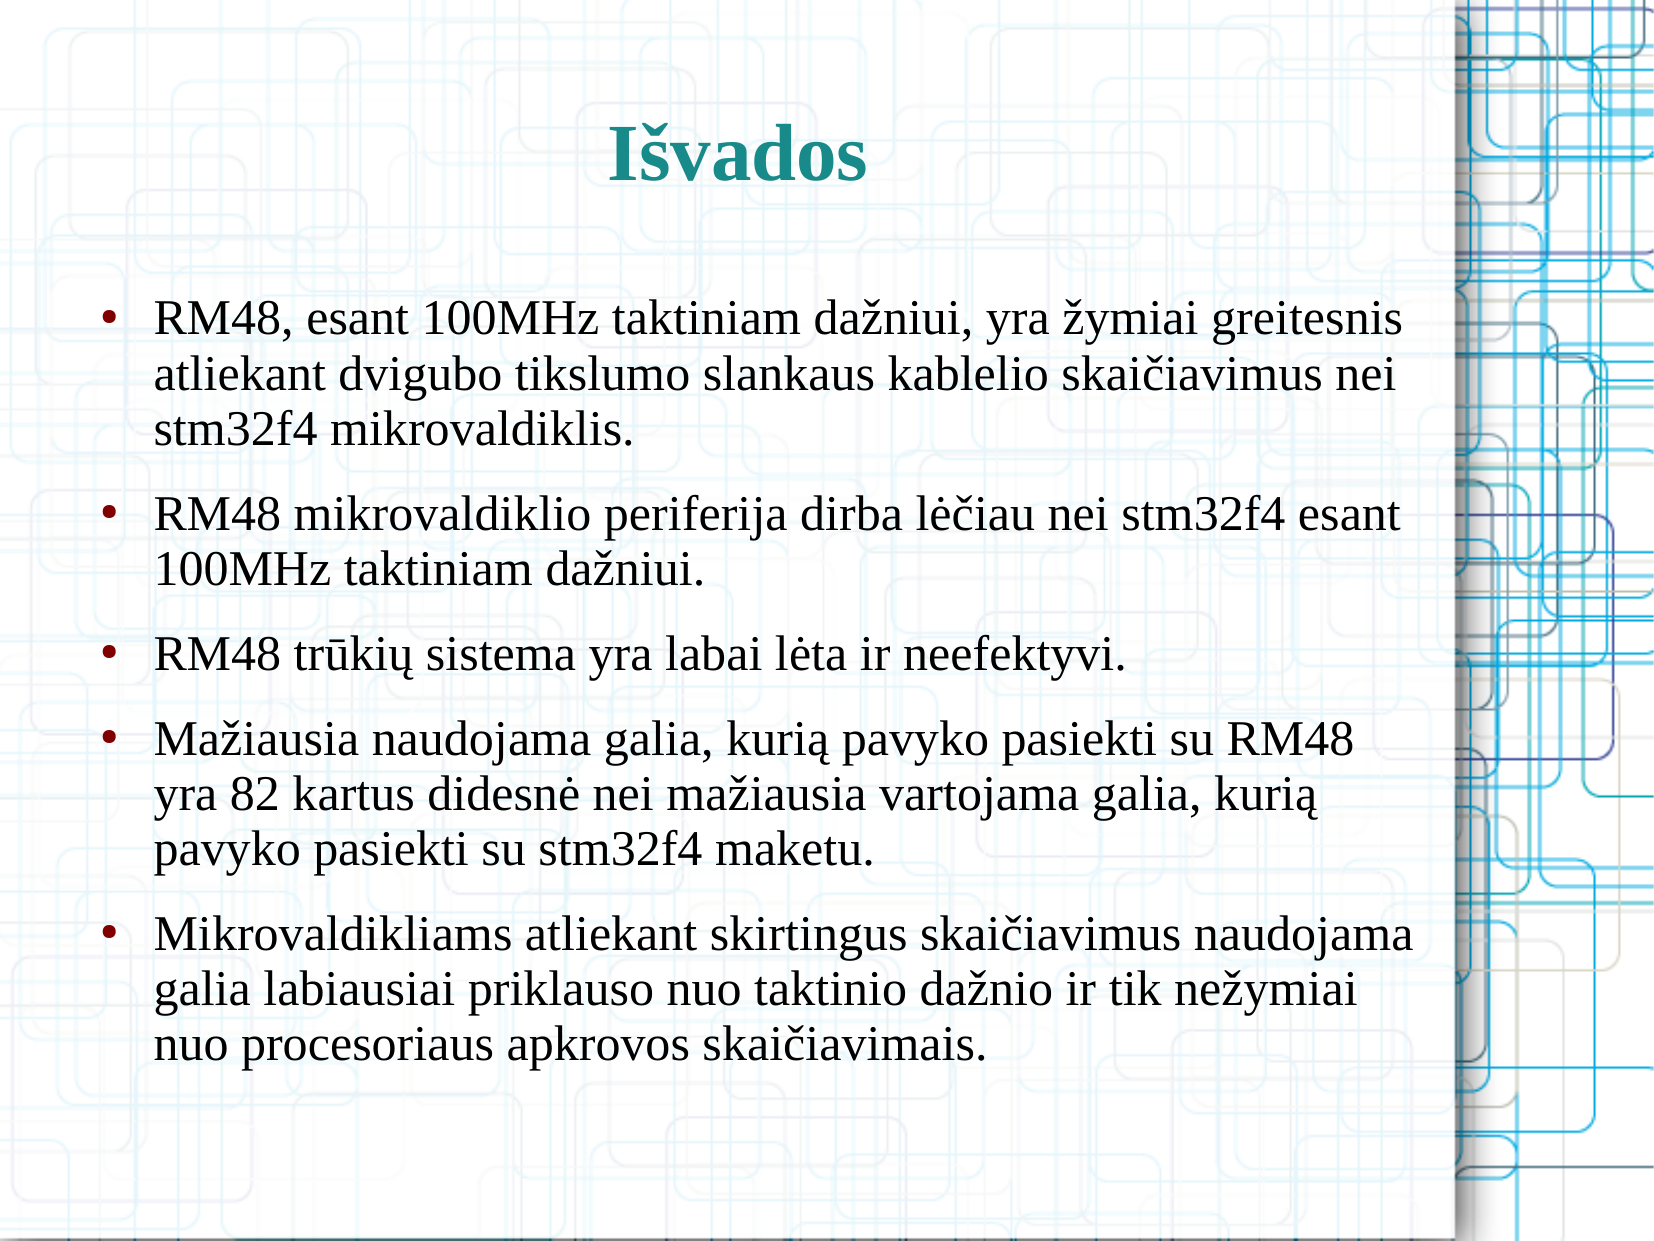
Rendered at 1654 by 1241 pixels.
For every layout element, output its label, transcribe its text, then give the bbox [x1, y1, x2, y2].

picture [0, 0, 1654, 1241]
title Išvados [59, 49, 1418, 257]
list RM48, esant 100MHz taktiniam dažniui, yra žymiai greitesnis atliekant dvigubo tikslumo slankaus kablelio skaičiavimus nei stm32f4 mikrovaldiklis. RM48 mikrovaldiklio periferija dirba lėčiau nei stm32f4 esant 100MHz taktiniam dažniui. RM48 trūkių sistema yra labai lėta ir neefektyvi. Mažiausia naudojama galia, kurią pavyko pasiekti su RM48 yra 82 kartus didesnė nei mažiausia vartojama galia, kurią pavyko pasiekti su stm32f4 maketu. Mikrovaldikliams atliekant skirtingus skaičiavimus naudojama galia labiausiai priklauso nuo taktinio dažnio ir tik nežymiai nuo procesoriaus apkrovos skaičiavimais. [82, 290, 1418, 1072]
